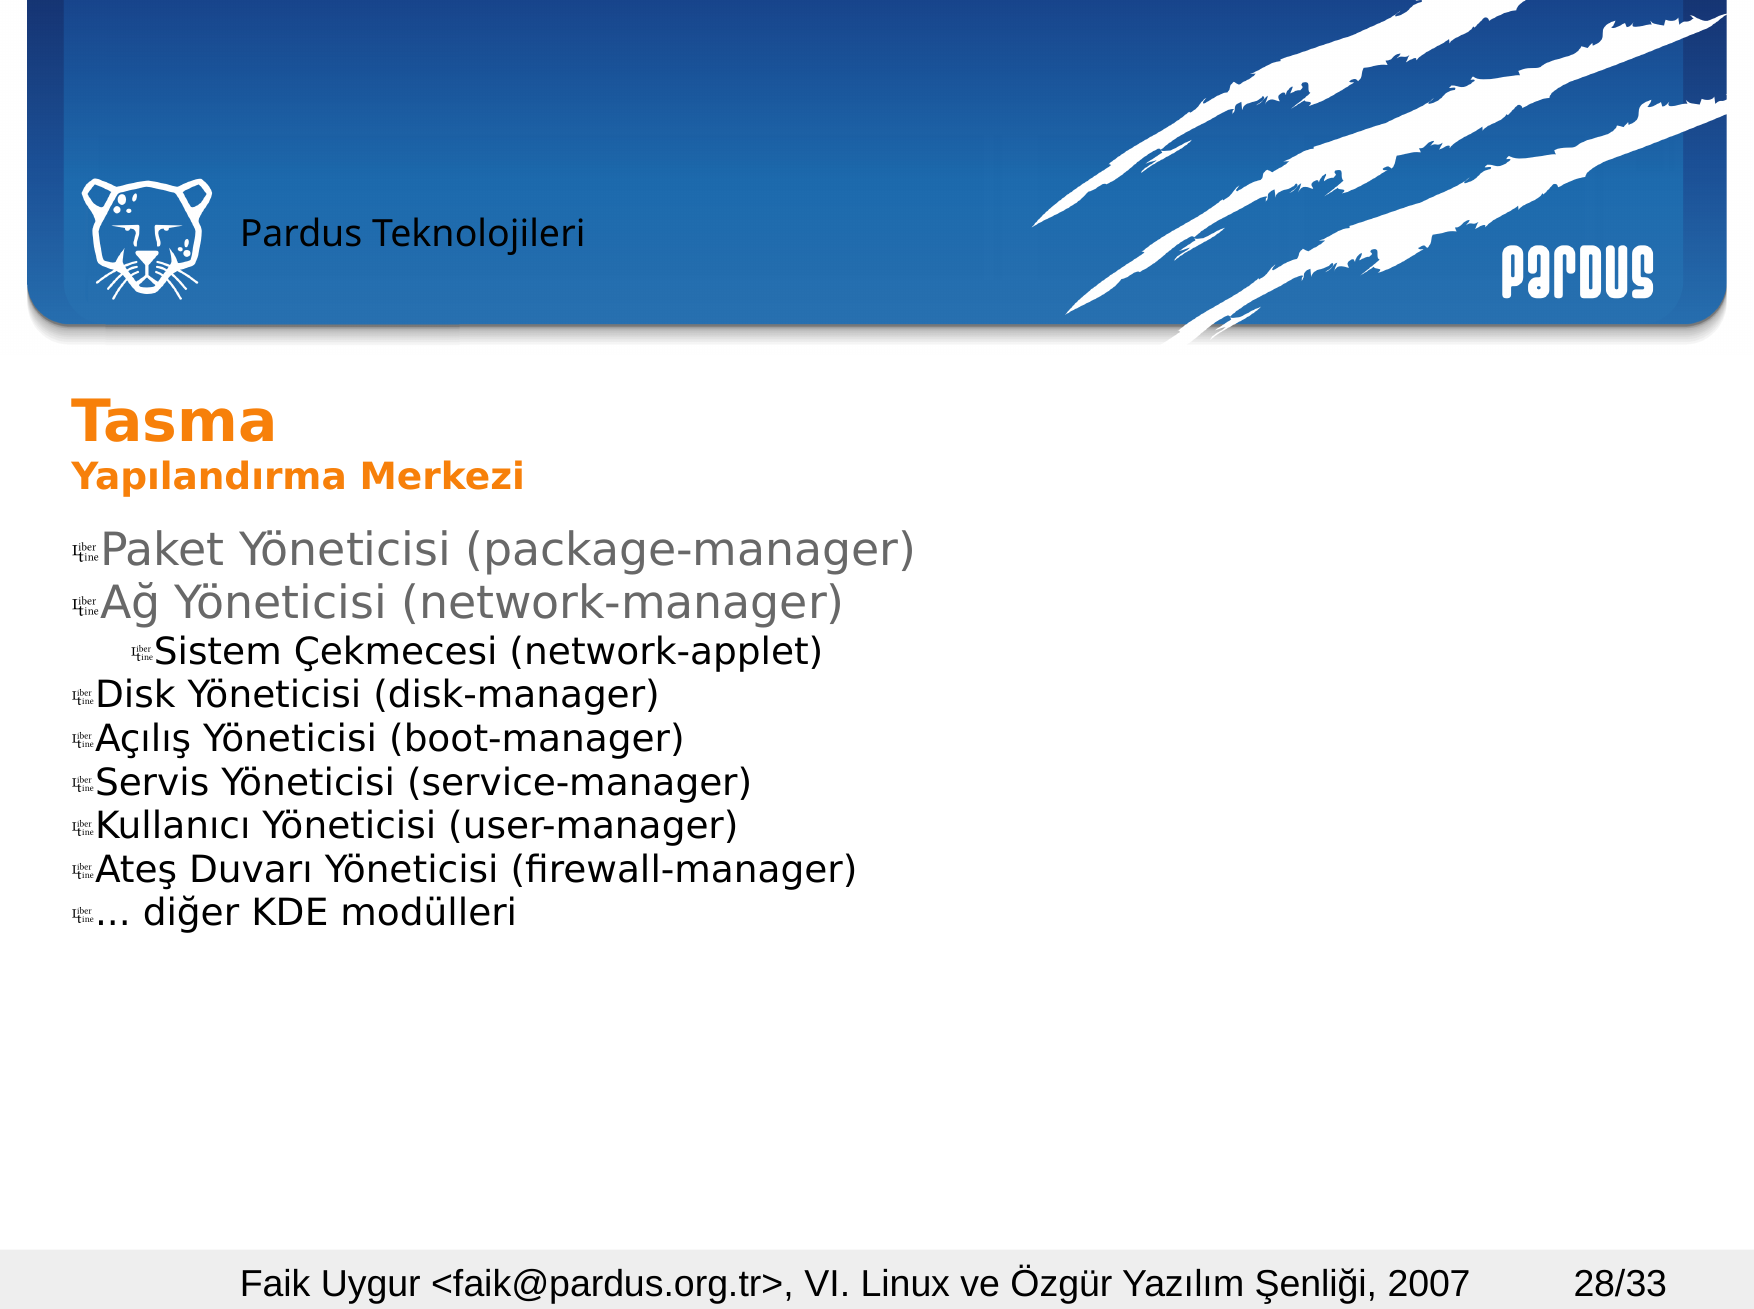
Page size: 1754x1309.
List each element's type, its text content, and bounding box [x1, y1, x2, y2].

text_box Tasma Yapılandırma Merkezi Paket Yöneticisi (package-manager) Ağ Yöneticisi (network-manager) Sistem Çekmecesi (network-applet) Disk Yöneticisi (disk-manager) Açılış Yöneticisi (boot-manager) Servis Yöneticisi (service-manager) Kullanıcı Yöneticisi (user-manager) Ateş Duvarı Yöneticisi (firewall-manager) ... diğer KDE modülleri [56, 380, 1680, 967]
picture [0, 0, 1753, 355]
